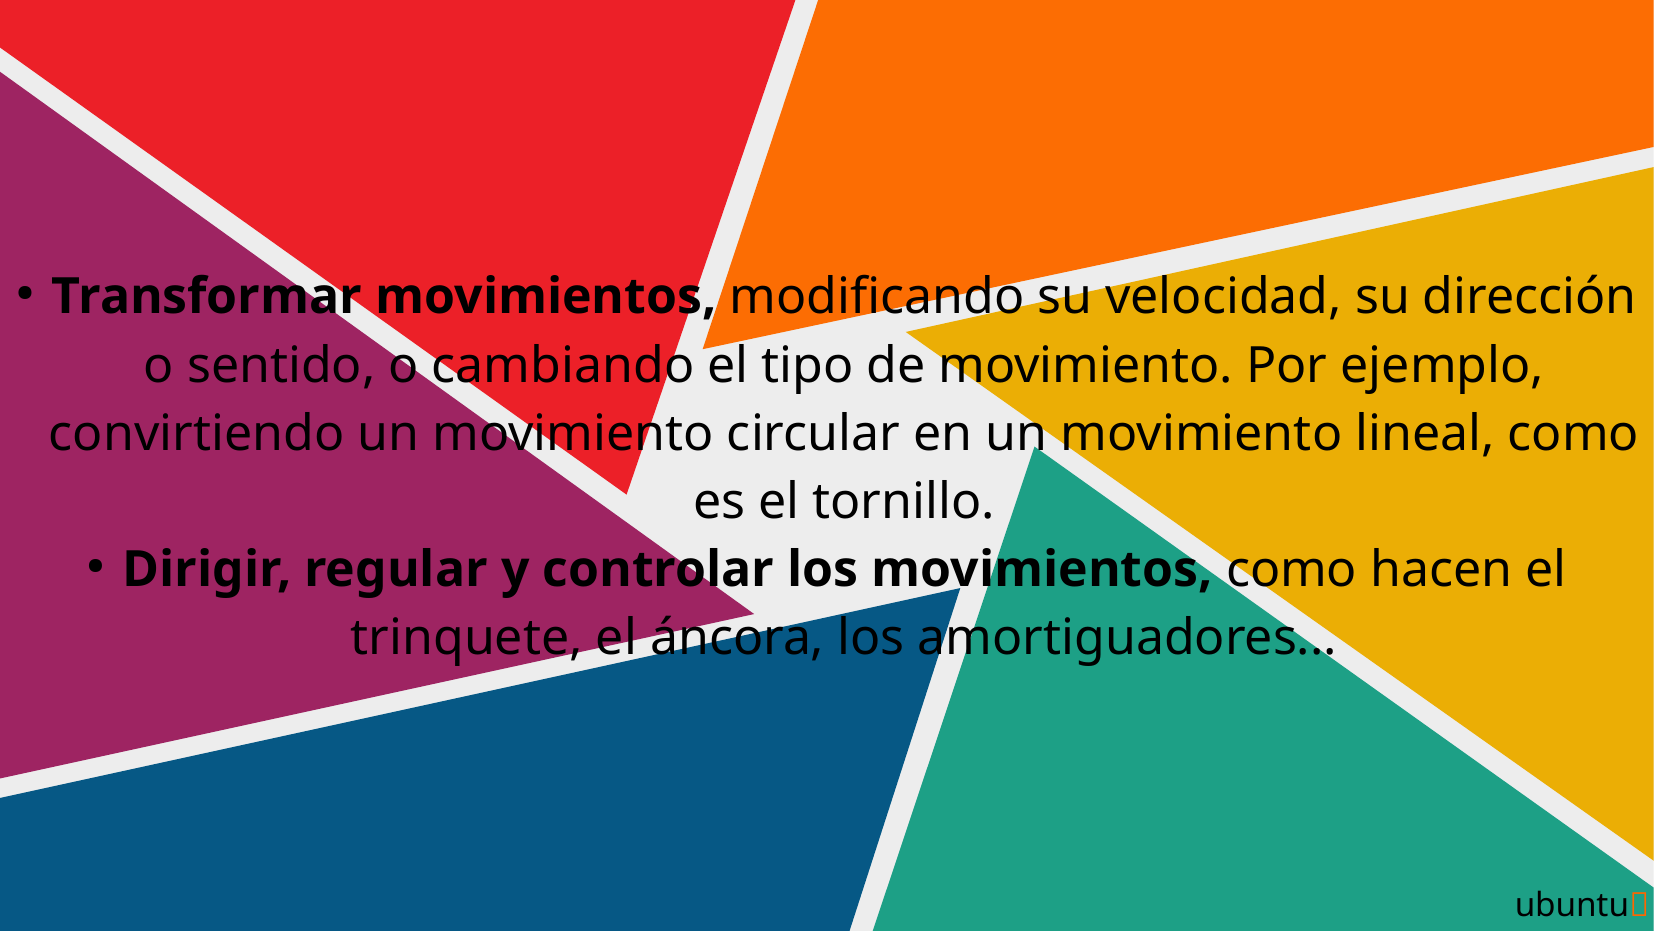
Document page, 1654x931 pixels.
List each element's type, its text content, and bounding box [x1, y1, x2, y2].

text_box ubuntu [1500, 874, 1654, 931]
subtitle Transformar movimientos, modificando su velocidad, su dirección o sentido, o cambiando el tipo de movimiento. Por ejemplo, convirtiendo un movimiento circular en un movimiento lineal, como es el tornillo. Dirigir, regular y controlar los movimientos, como hacen el trinquete, el áncora, los amortiguadores... [0, 0, 1654, 931]
